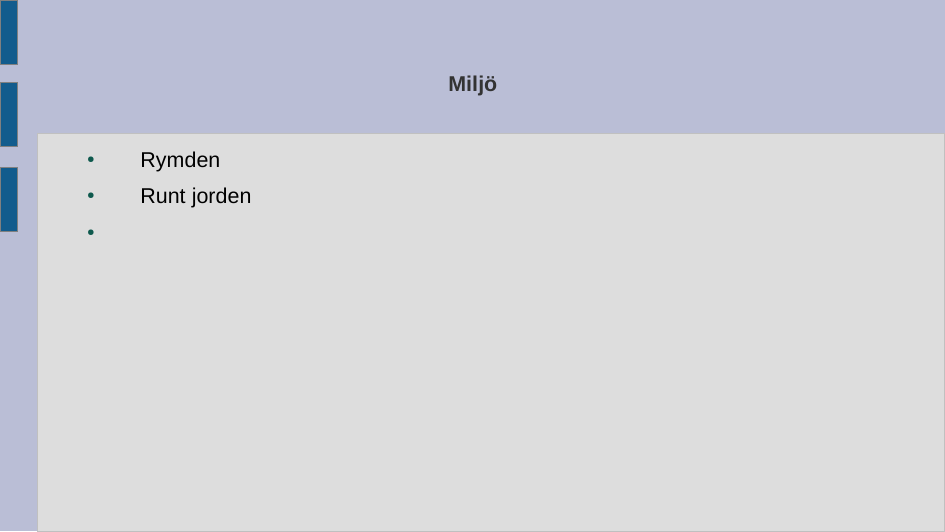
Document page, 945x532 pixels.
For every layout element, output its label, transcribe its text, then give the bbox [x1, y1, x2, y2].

title Miljö [69, 39, 877, 128]
list Rymden Runt jorden [69, 147, 877, 483]
